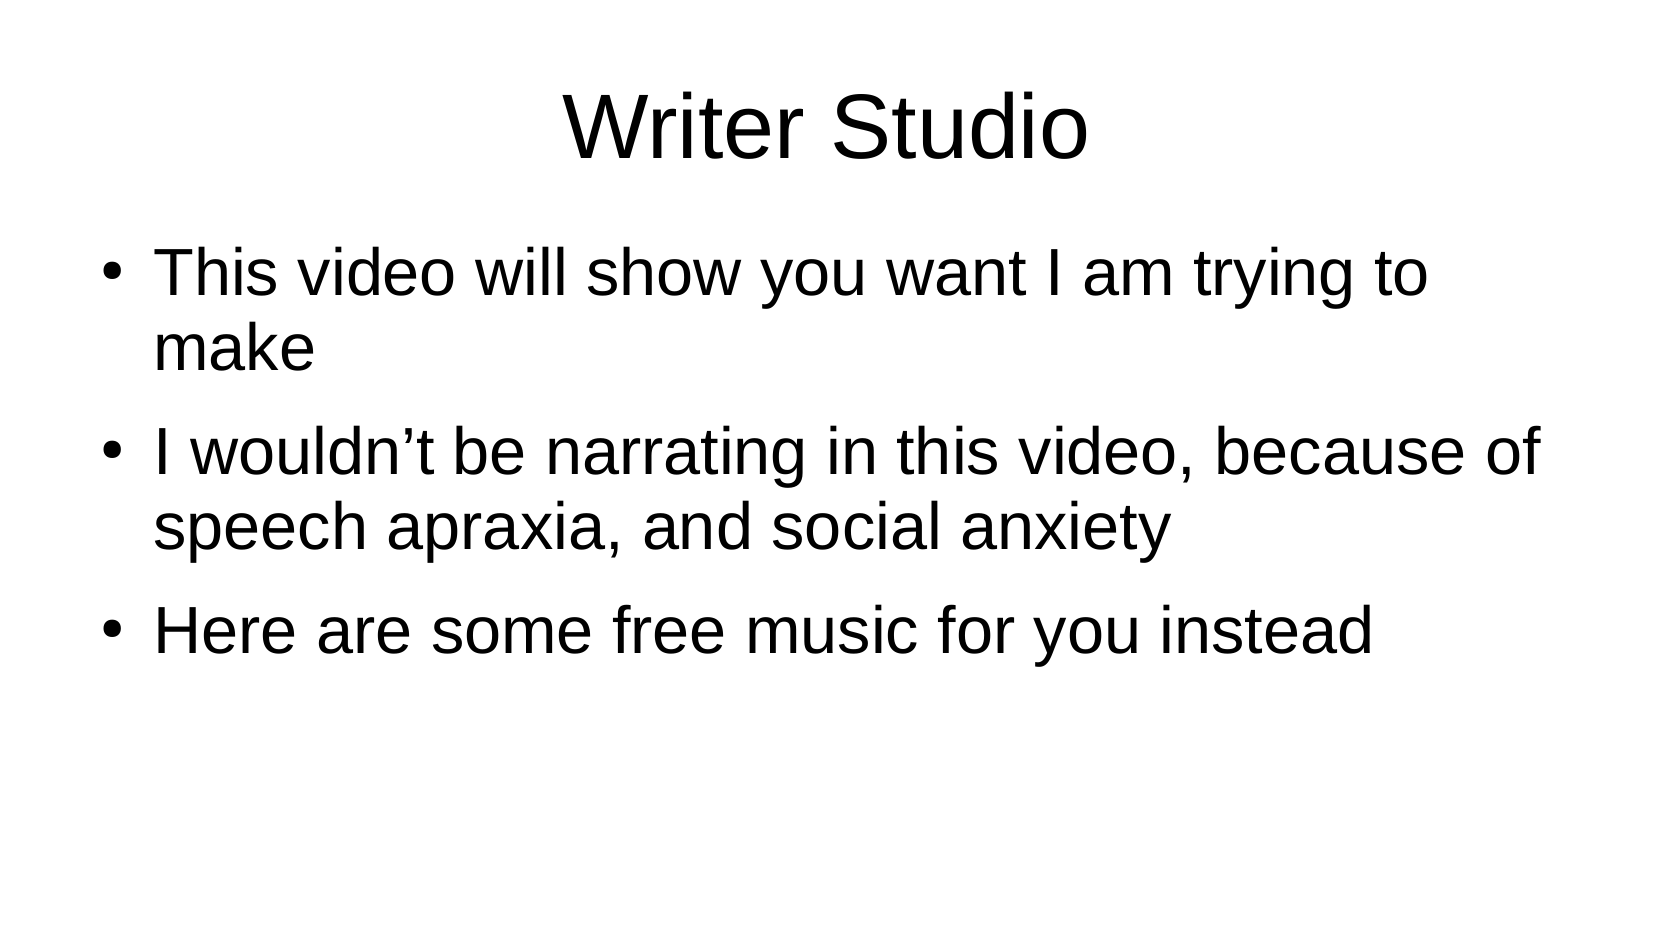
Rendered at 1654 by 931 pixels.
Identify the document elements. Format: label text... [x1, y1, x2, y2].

list This video will show you want I am trying to make I wouldn’t be narrating in this video, because of speech apraxia, and social anxiety Here are some free music for you instead [82, 235, 1571, 880]
title Writer Studio [82, 48, 1571, 205]
